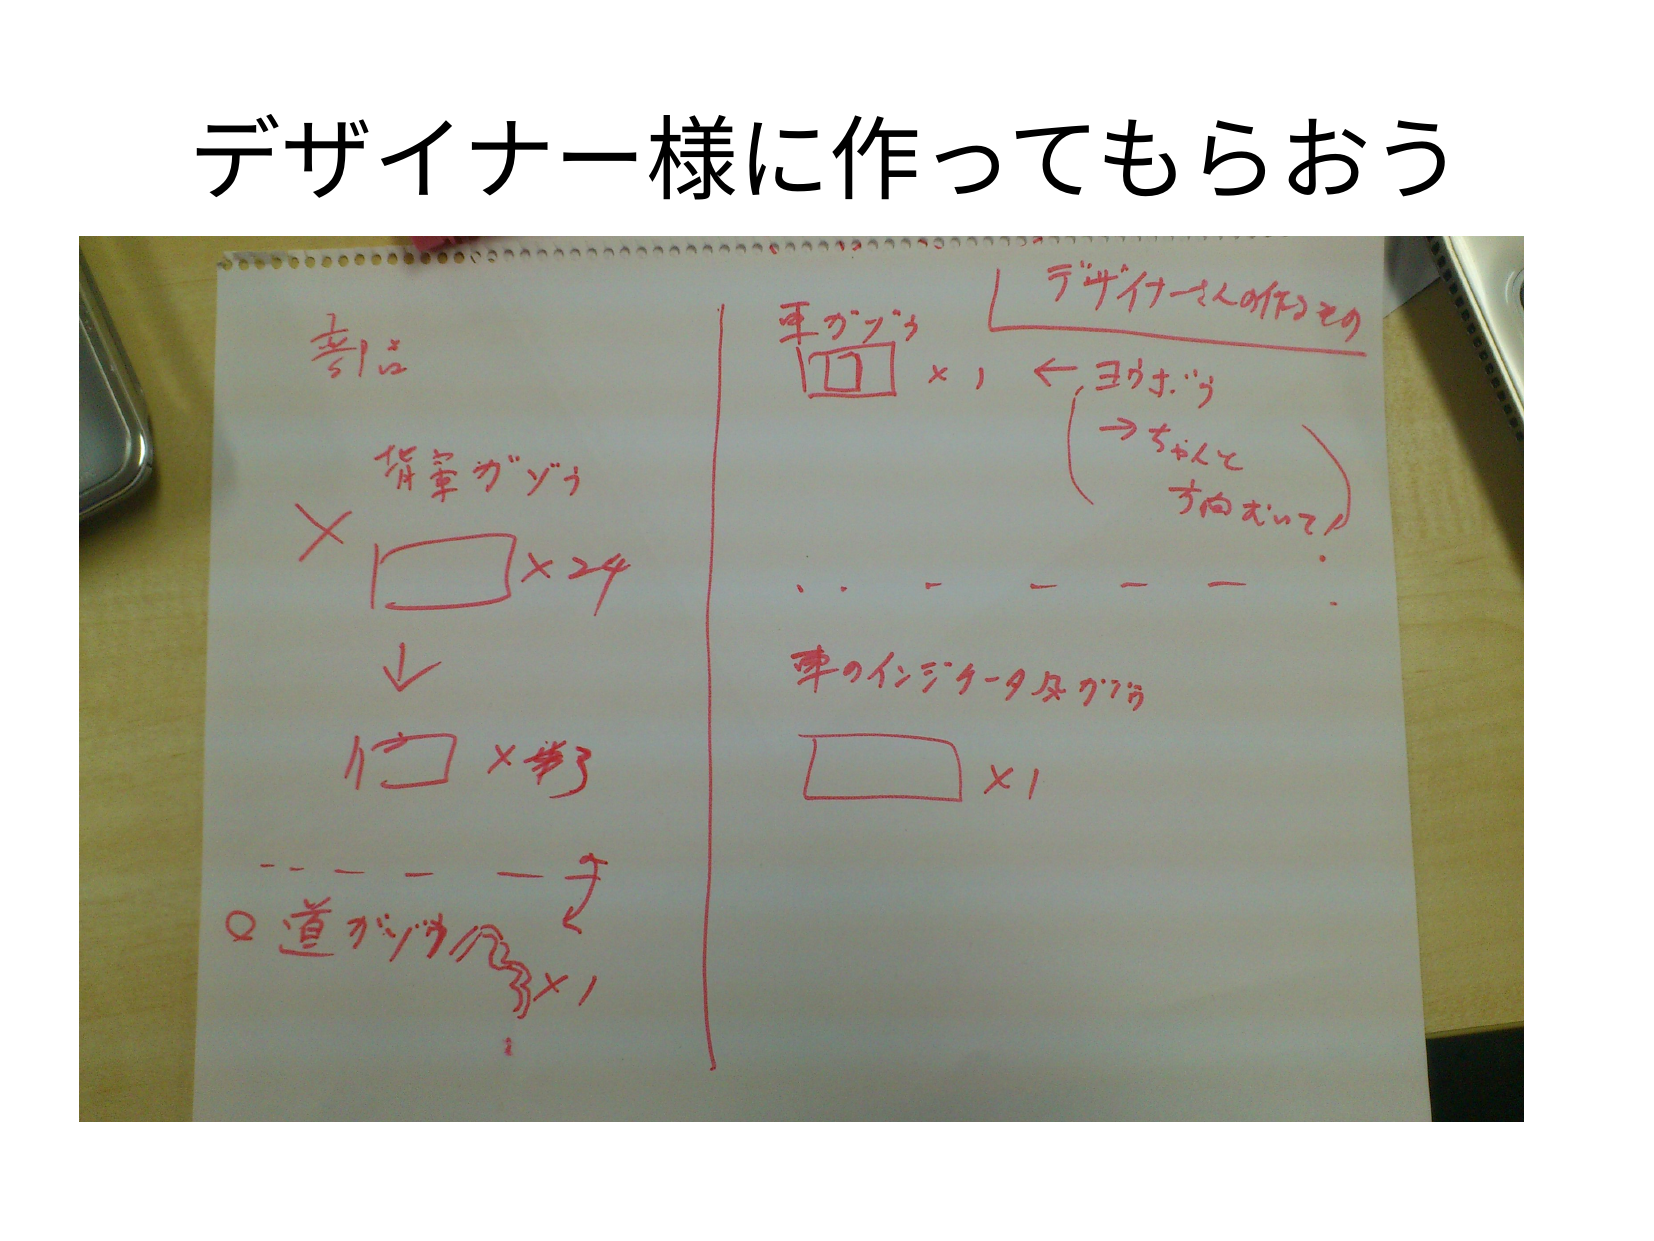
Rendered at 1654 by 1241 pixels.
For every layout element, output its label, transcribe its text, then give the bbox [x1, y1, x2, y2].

title デザイナー様に作ってもらおう [82, 49, 1571, 257]
picture [79, 236, 1524, 1123]
